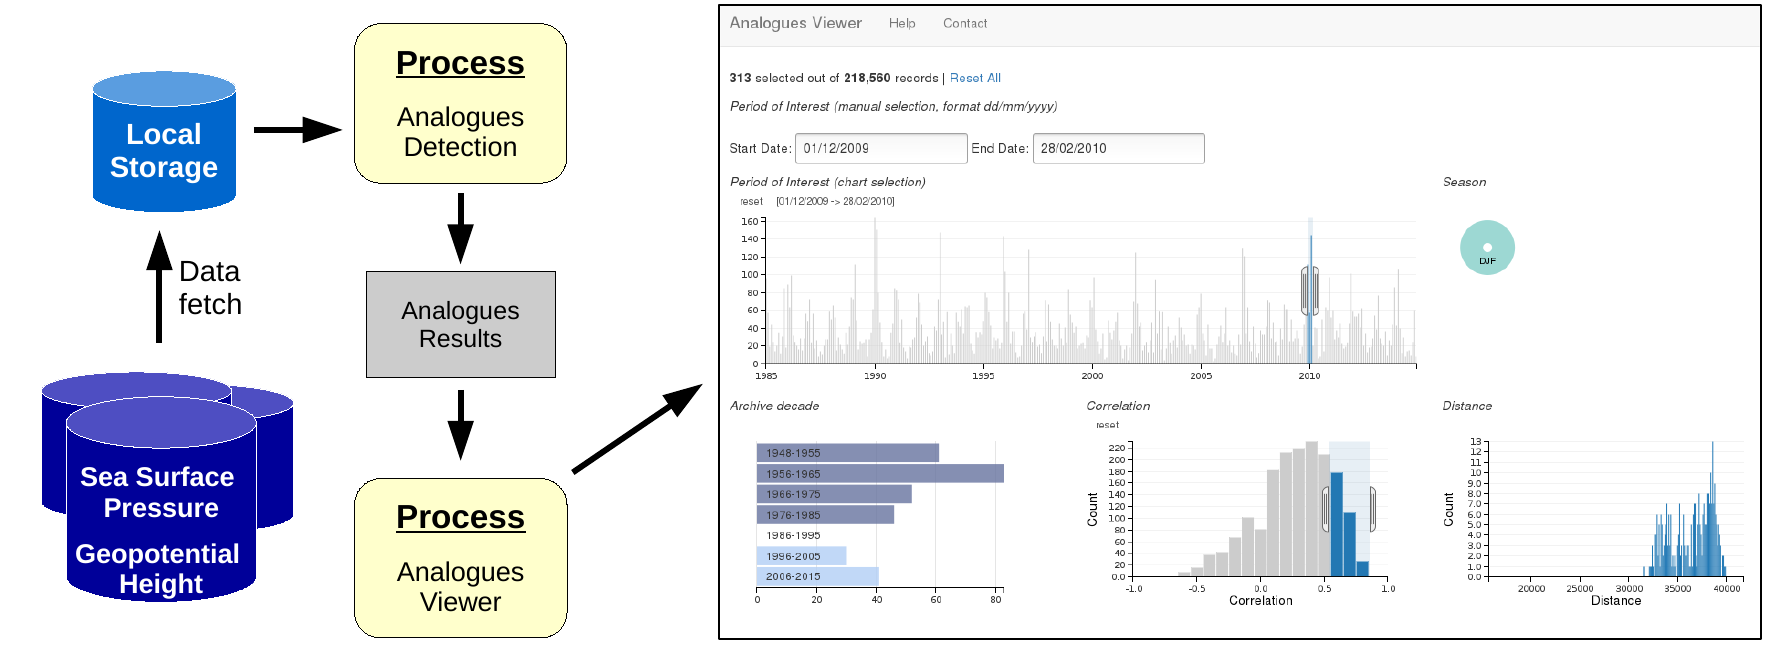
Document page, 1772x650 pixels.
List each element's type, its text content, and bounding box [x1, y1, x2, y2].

text_box [256, 405, 294, 530]
text_box Process Analogues Detection [354, 23, 567, 184]
text_box Analogues Results [366, 271, 556, 378]
text_box Sea Surface Pressure Geopotential Height [66, 425, 257, 603]
text_box [218, 393, 232, 405]
text_box Process Analogues Viewer [354, 478, 568, 638]
text_box Local Storage [92, 90, 237, 213]
text_box Data fetch [164, 248, 272, 329]
text_box [41, 393, 84, 515]
picture [720, 6, 1760, 638]
